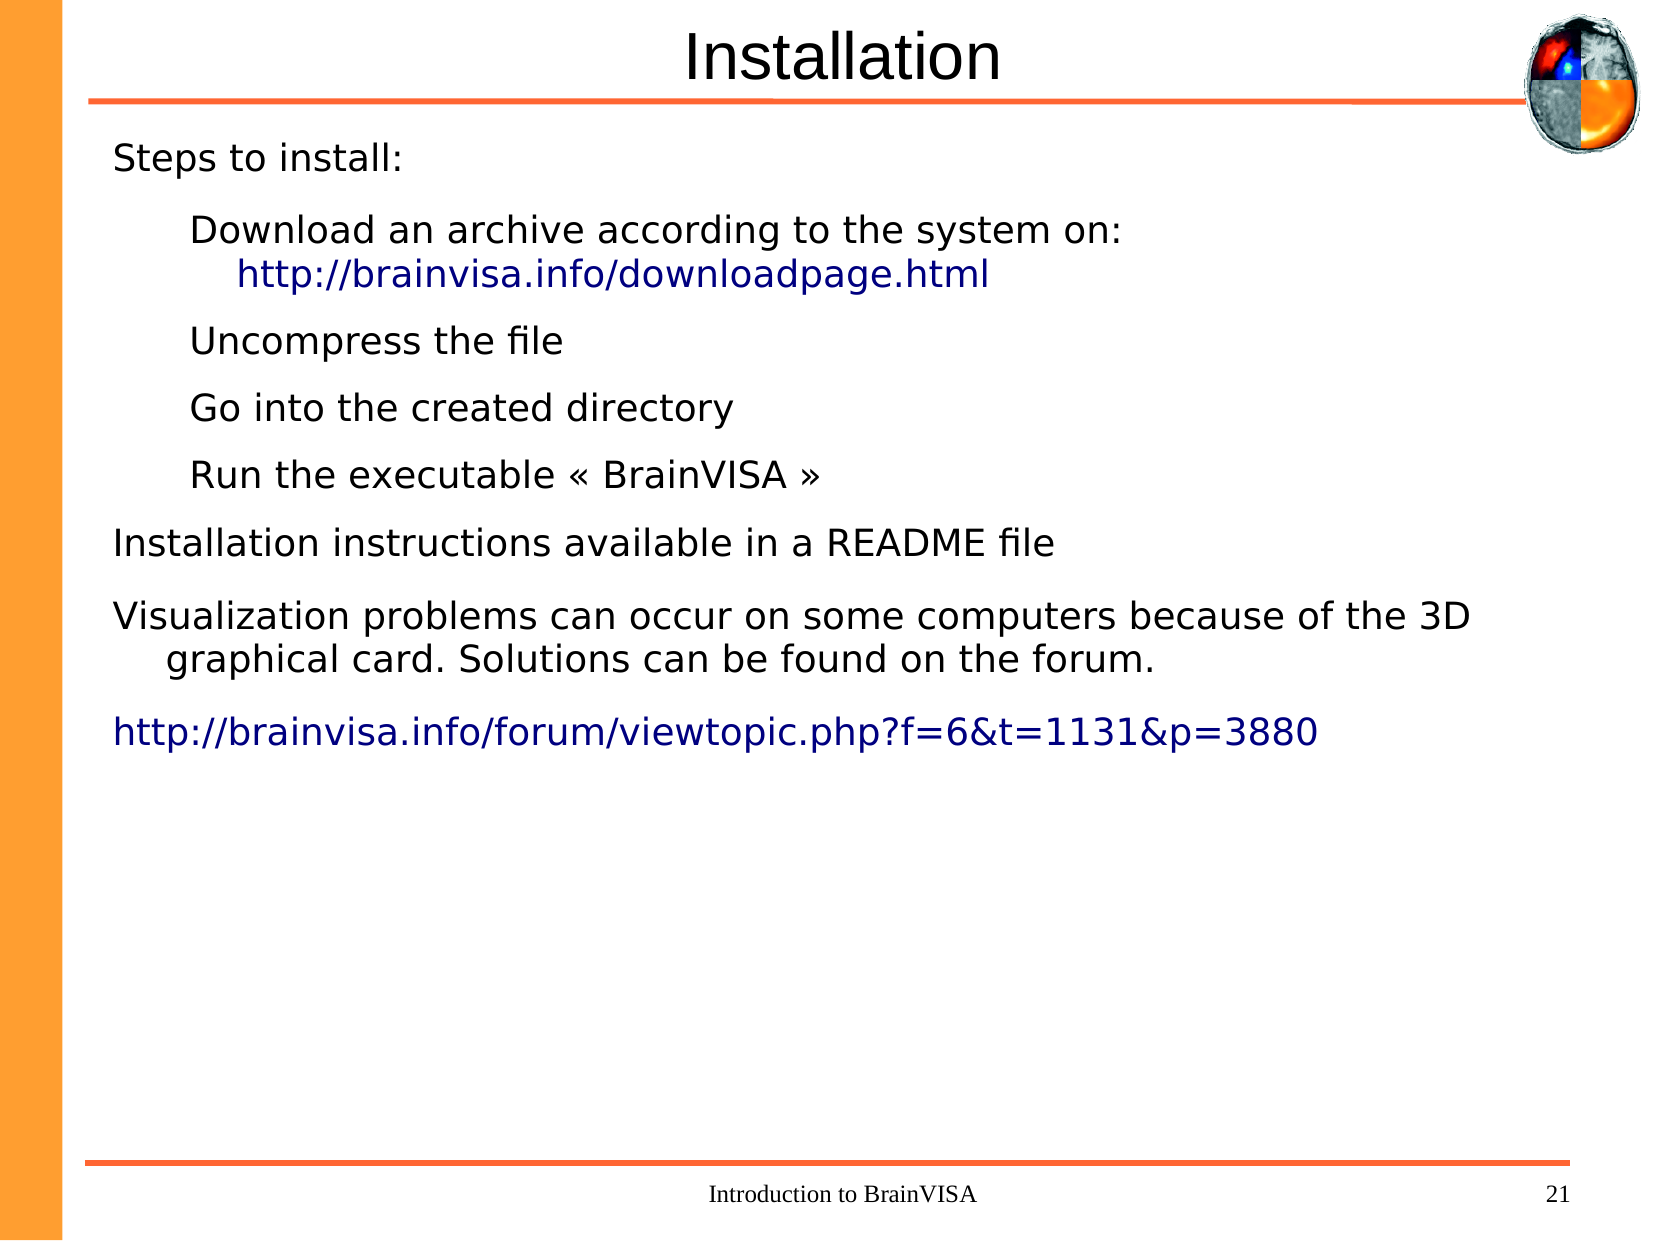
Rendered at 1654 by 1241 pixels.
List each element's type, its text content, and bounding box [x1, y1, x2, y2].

picture [1523, 13, 1642, 156]
list Steps to install: Download an archive according to the system on: http://brainvisa.info/downloadpage.html Uncompress the file Go into the created directory Run the executable « BrainVISA » Installation instructions available in a README file Visualization problems can occur on some computers because of the 3D graphical card. Solutions can be found on the forum. http://brainvisa.info/forum/viewtopic.php?f=6&t=1131&p=3880 [94, 136, 1571, 1108]
title Installation [88, 15, 1598, 98]
